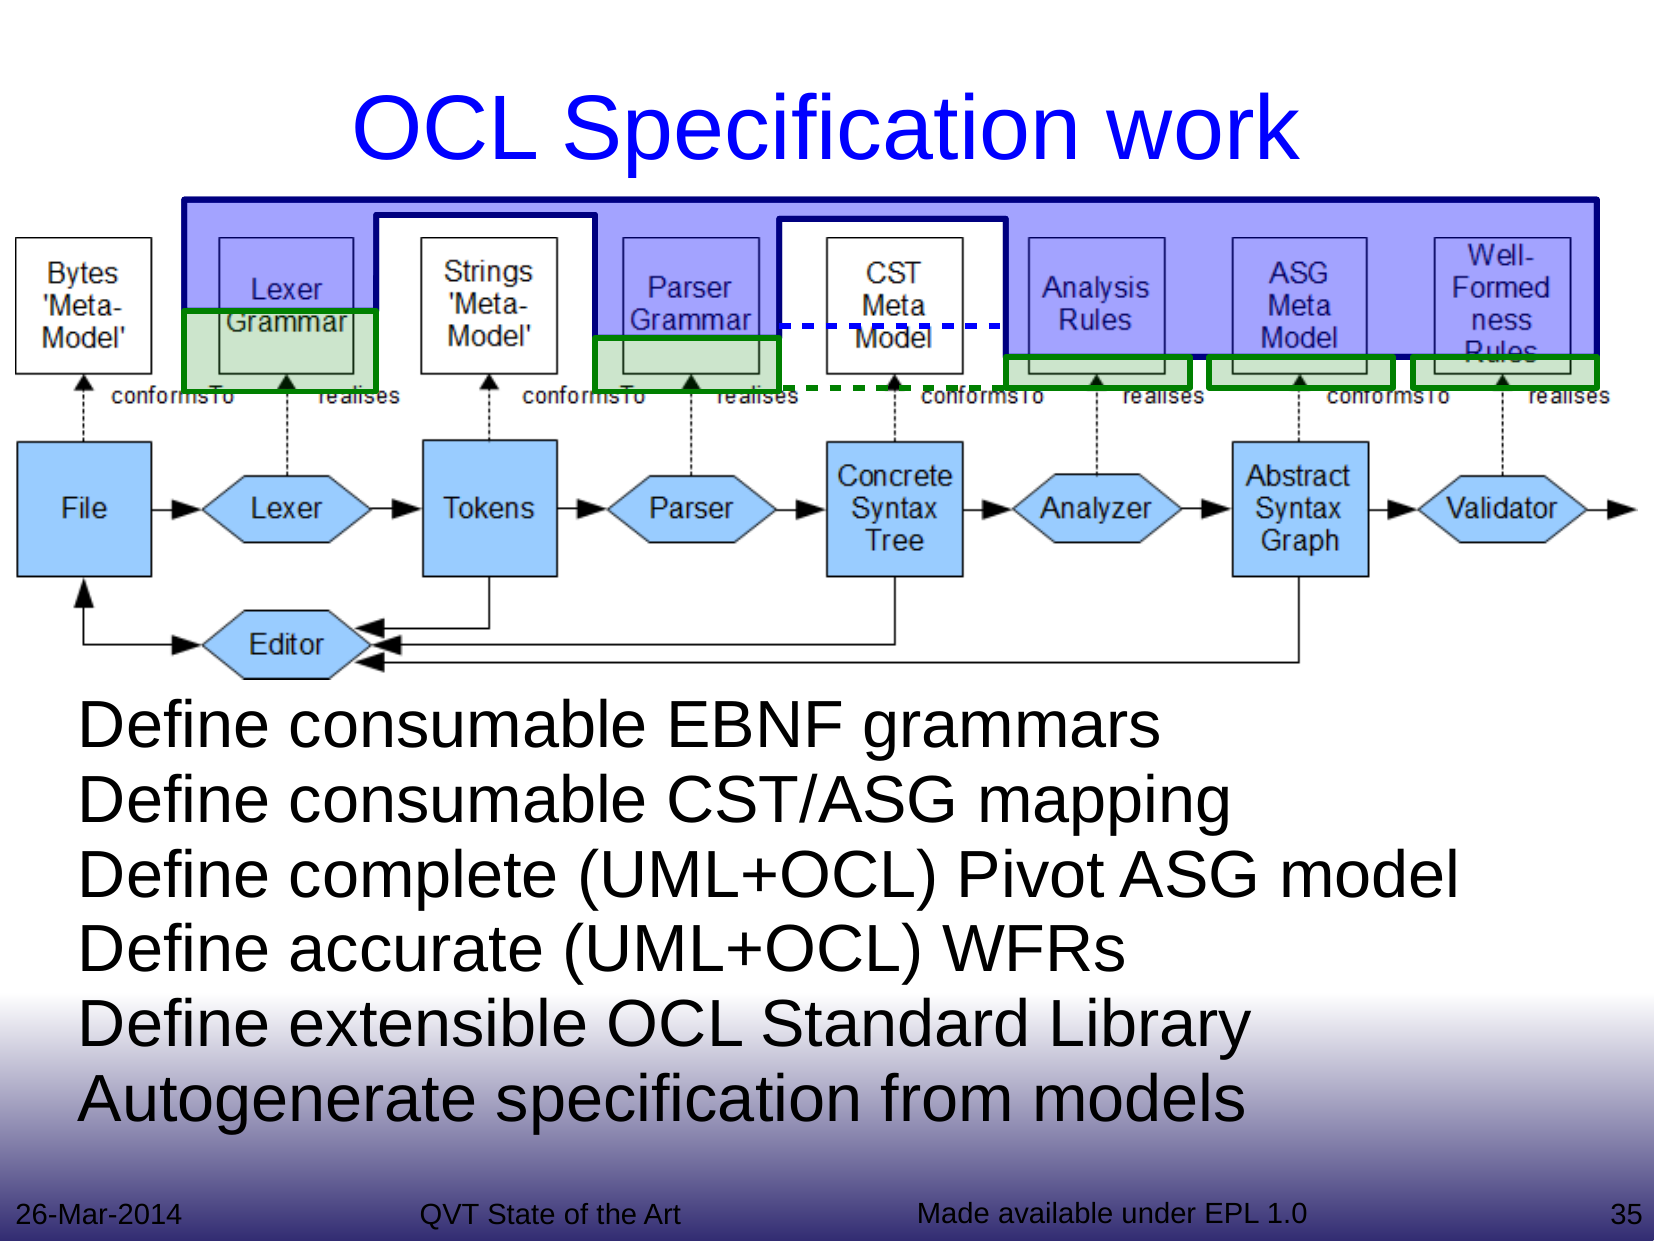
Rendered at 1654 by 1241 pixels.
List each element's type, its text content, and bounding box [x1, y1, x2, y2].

list Define consumable EBNF grammars Define consumable CST/ASG mapping Define complete (UML+OCL) Pivot ASG model Define accurate (UML+OCL) WFRs Define extensible OCL Standard Library Autogenerate specification from models [78, 687, 1567, 1156]
title OCL Specification work [82, 56, 1571, 200]
picture [15, 237, 1638, 680]
text_box [184, 199, 1597, 392]
